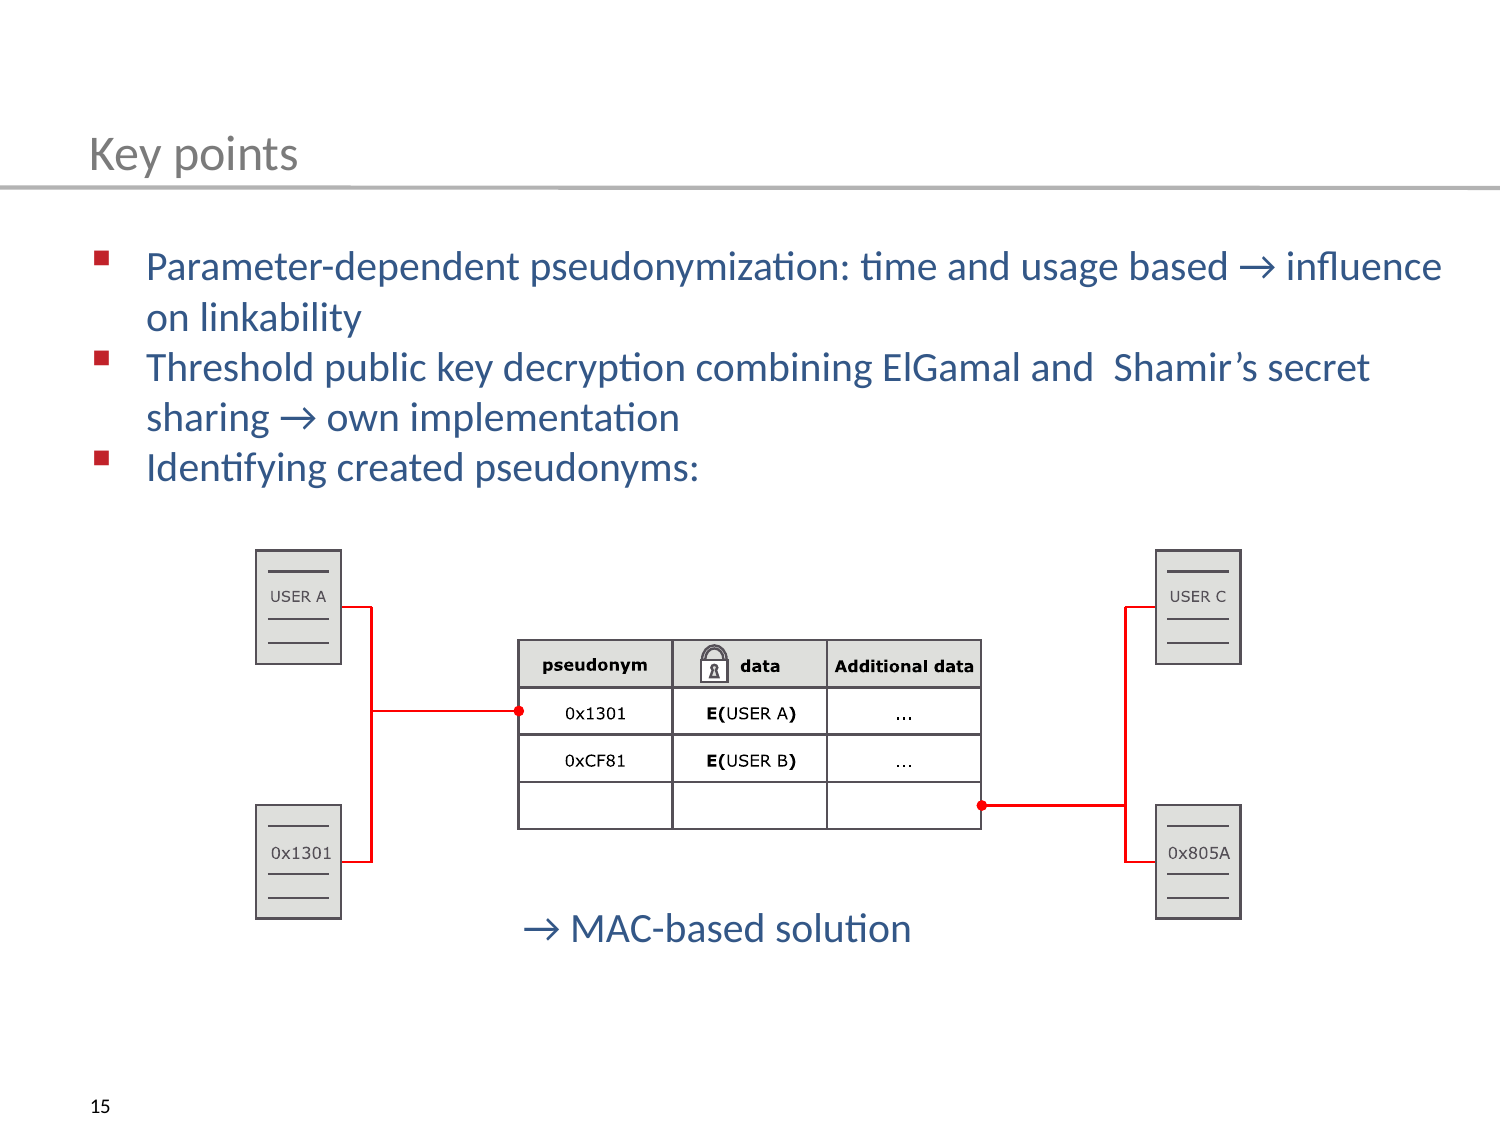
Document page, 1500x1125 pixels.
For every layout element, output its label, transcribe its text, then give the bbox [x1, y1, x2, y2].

text_box Parameter-dependent pseudonymization: time and usage based → influence on linkability Threshold public key decryption combining ElGamal and Shamir’s secret sharing → own implementation Identifying created pseudonyms: [75, 231, 1463, 587]
text_box Key points [75, 19, 1463, 188]
picture [255, 587, 1245, 920]
text_box → MAC-based solution [508, 903, 999, 967]
